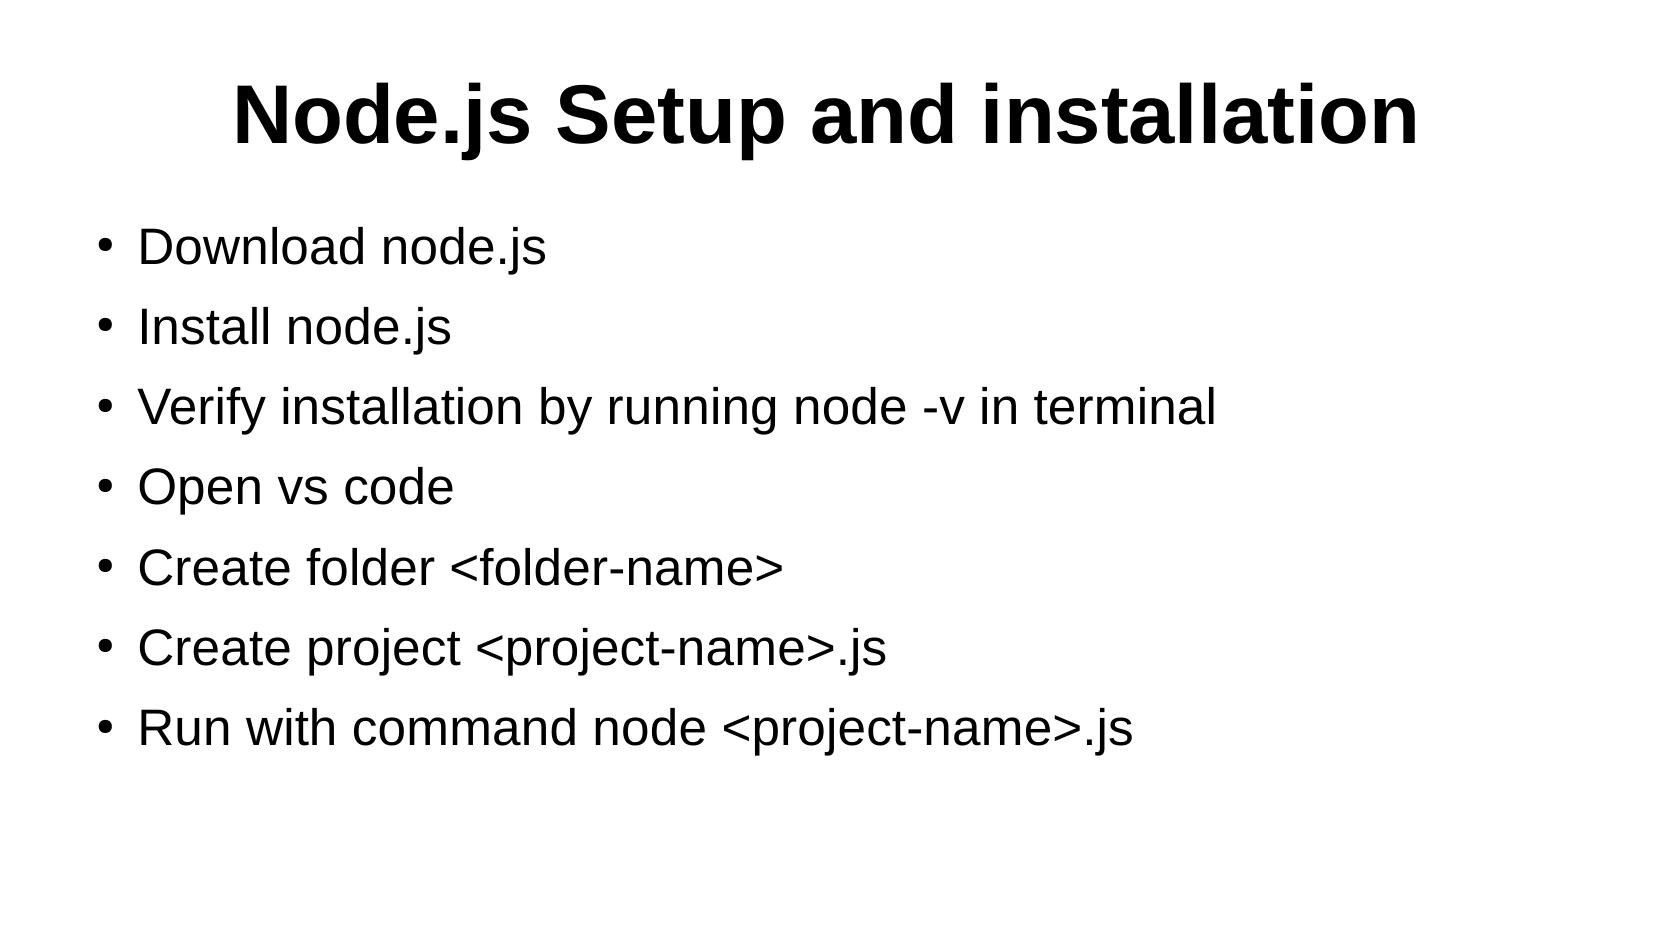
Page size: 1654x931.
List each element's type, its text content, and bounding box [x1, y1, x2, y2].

title Node.js Setup and installation [82, 37, 1571, 193]
list Download node.js Install node.js Verify installation by running node -v in terminal Open vs code Create folder <folder-name> Create project <project-name>.js Run with command node <project-name>.js [82, 217, 1571, 758]
